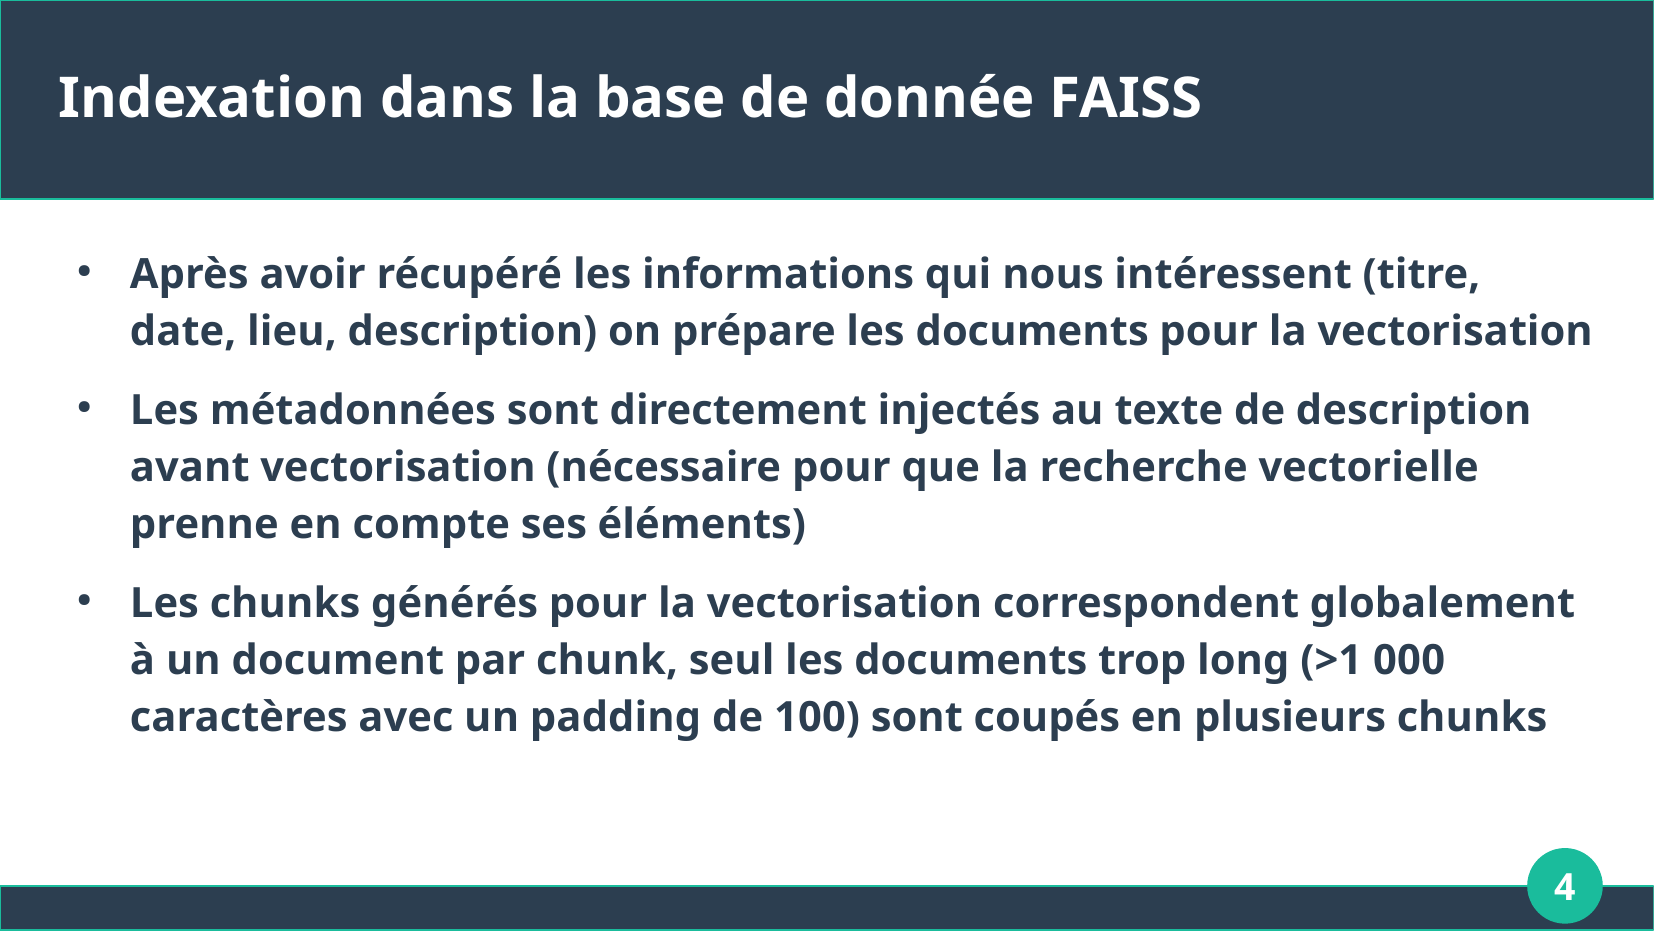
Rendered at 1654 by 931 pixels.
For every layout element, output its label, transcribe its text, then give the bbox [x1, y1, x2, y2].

list Après avoir récupéré les informations qui nous intéressent (titre, date, lieu, description) on prépare les documents pour la vectorisation Les métadonnées sont directement injectés au texte de description avant vectorisation (nécessaire pour que la recherche vectorielle prenne en compte ses éléments) Les chunks générés pour la vectorisation correspondent globalement à un document par chunk, seul les documents trop long (>1 000 caractères avec un padding de 100) sont coupés en plusieurs chunks [59, 243, 1595, 864]
title Indexation dans la base de donnée FAISS [59, 37, 1595, 155]
